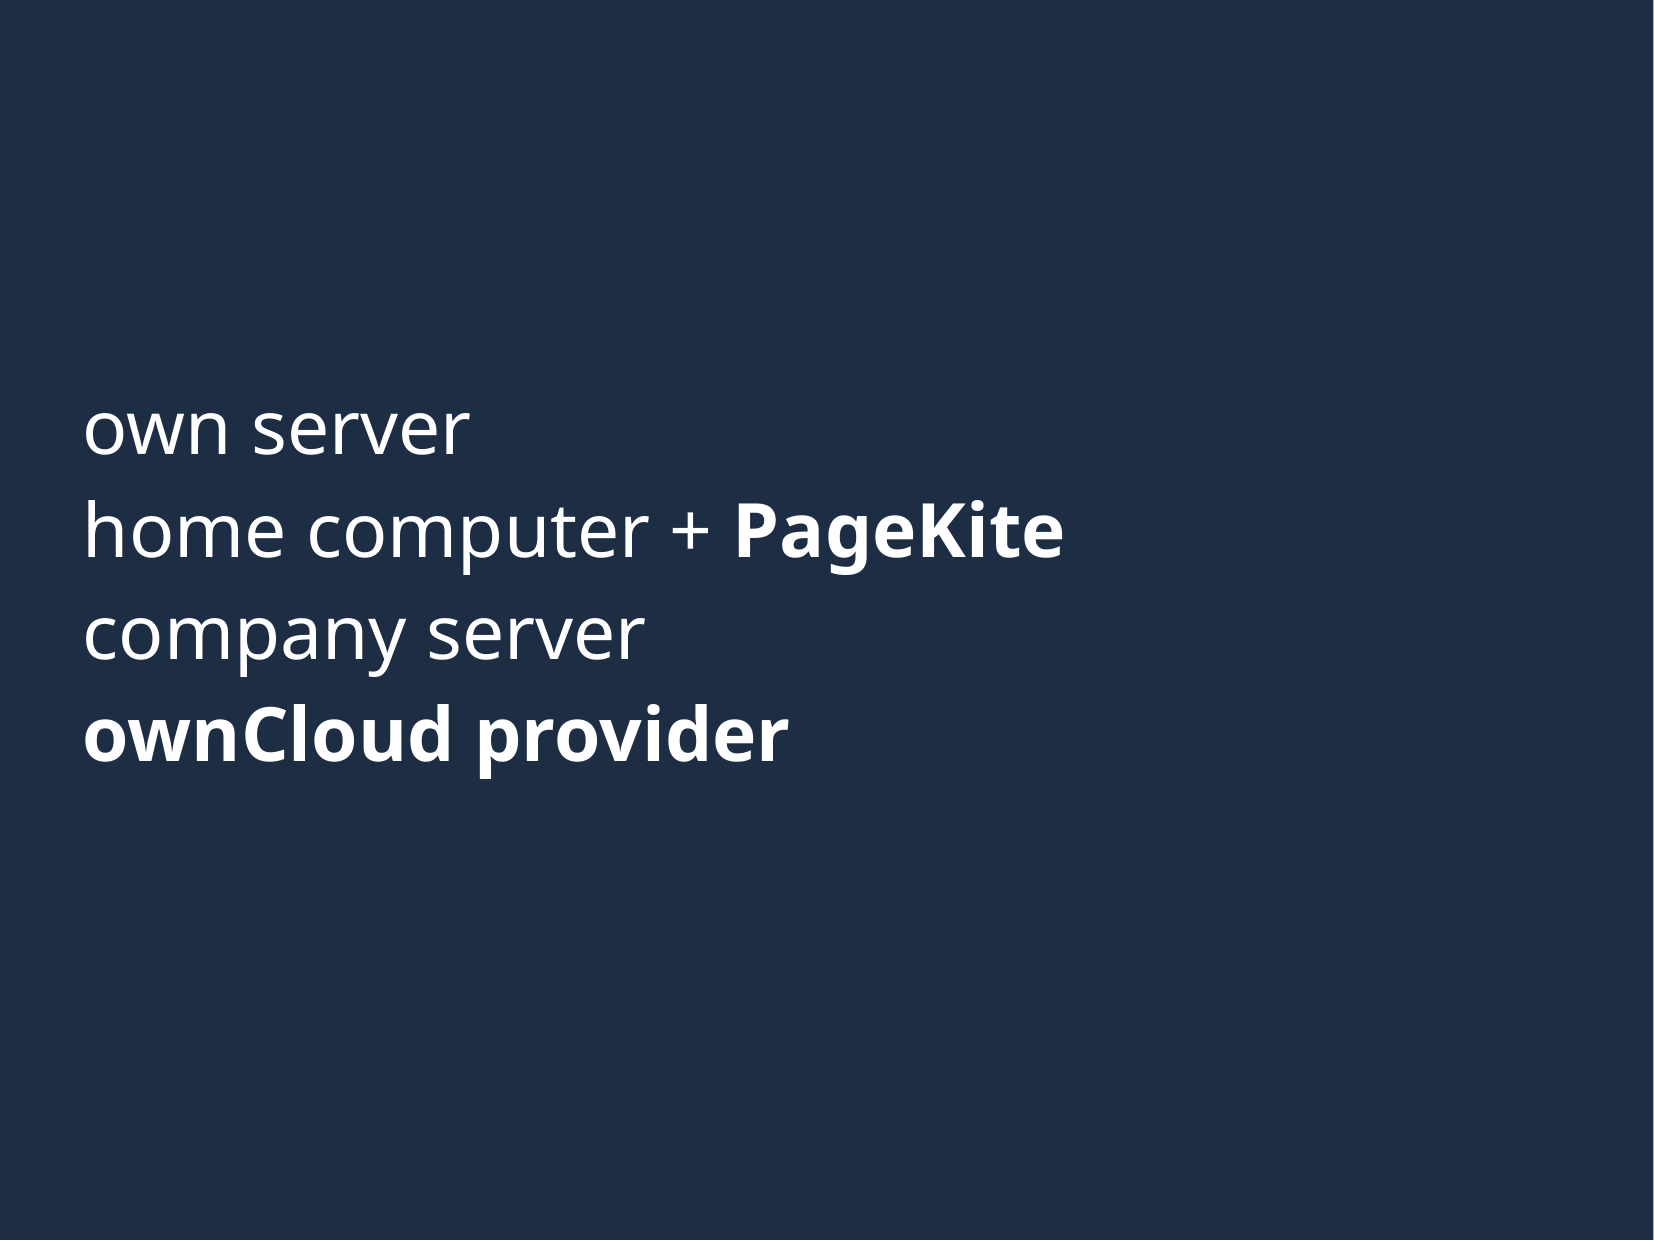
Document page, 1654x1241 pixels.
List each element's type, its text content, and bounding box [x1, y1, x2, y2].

subtitle own server home computer + PageKite company server ownCloud provider [82, 49, 1571, 1109]
